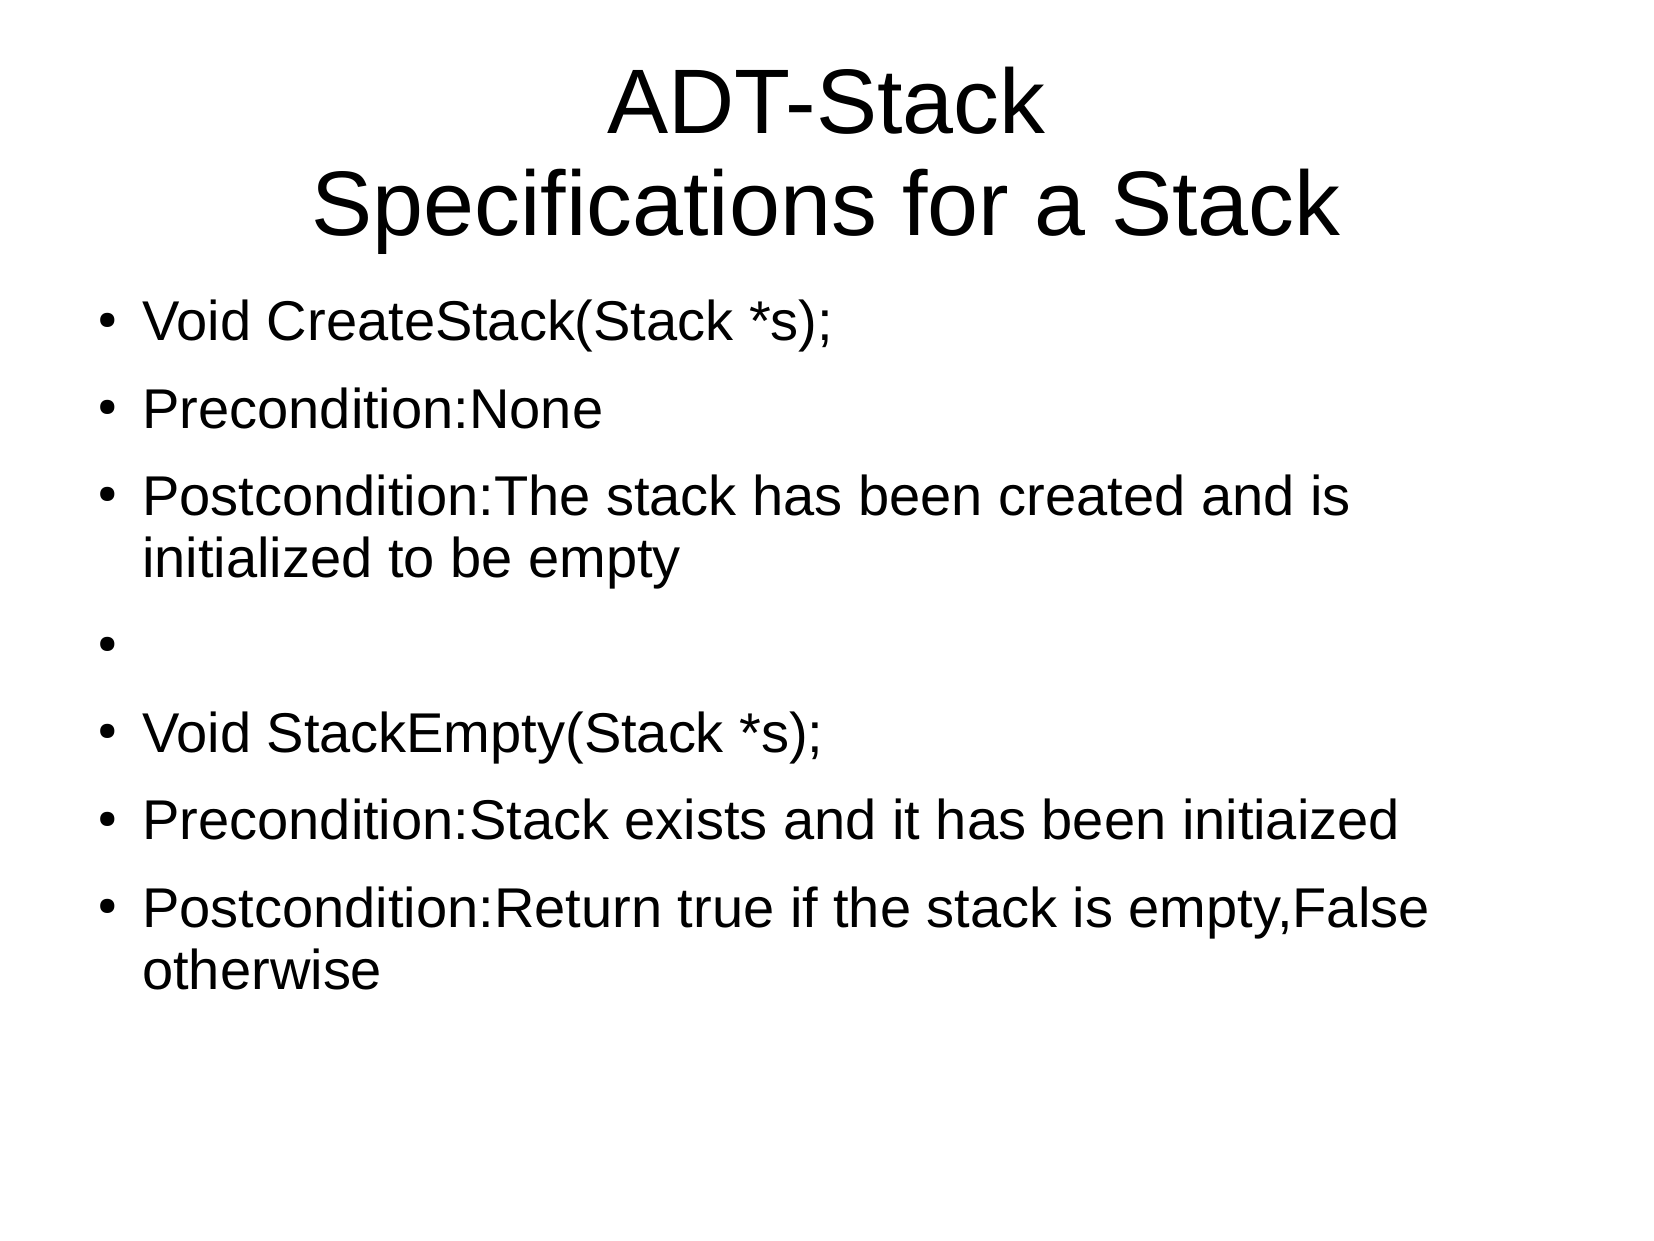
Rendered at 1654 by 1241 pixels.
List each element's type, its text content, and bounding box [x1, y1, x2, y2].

title ADT-Stack Specifications for a Stack [82, 49, 1571, 257]
list Void CreateStack(Stack *s); Precondition:None Postcondition:The stack has been created and is initialized to be empty Void StackEmpty(Stack *s); Precondition:Stack exists and it has been initiaized Postcondition:Return true if the stack is empty,False otherwise [82, 290, 1571, 1010]
